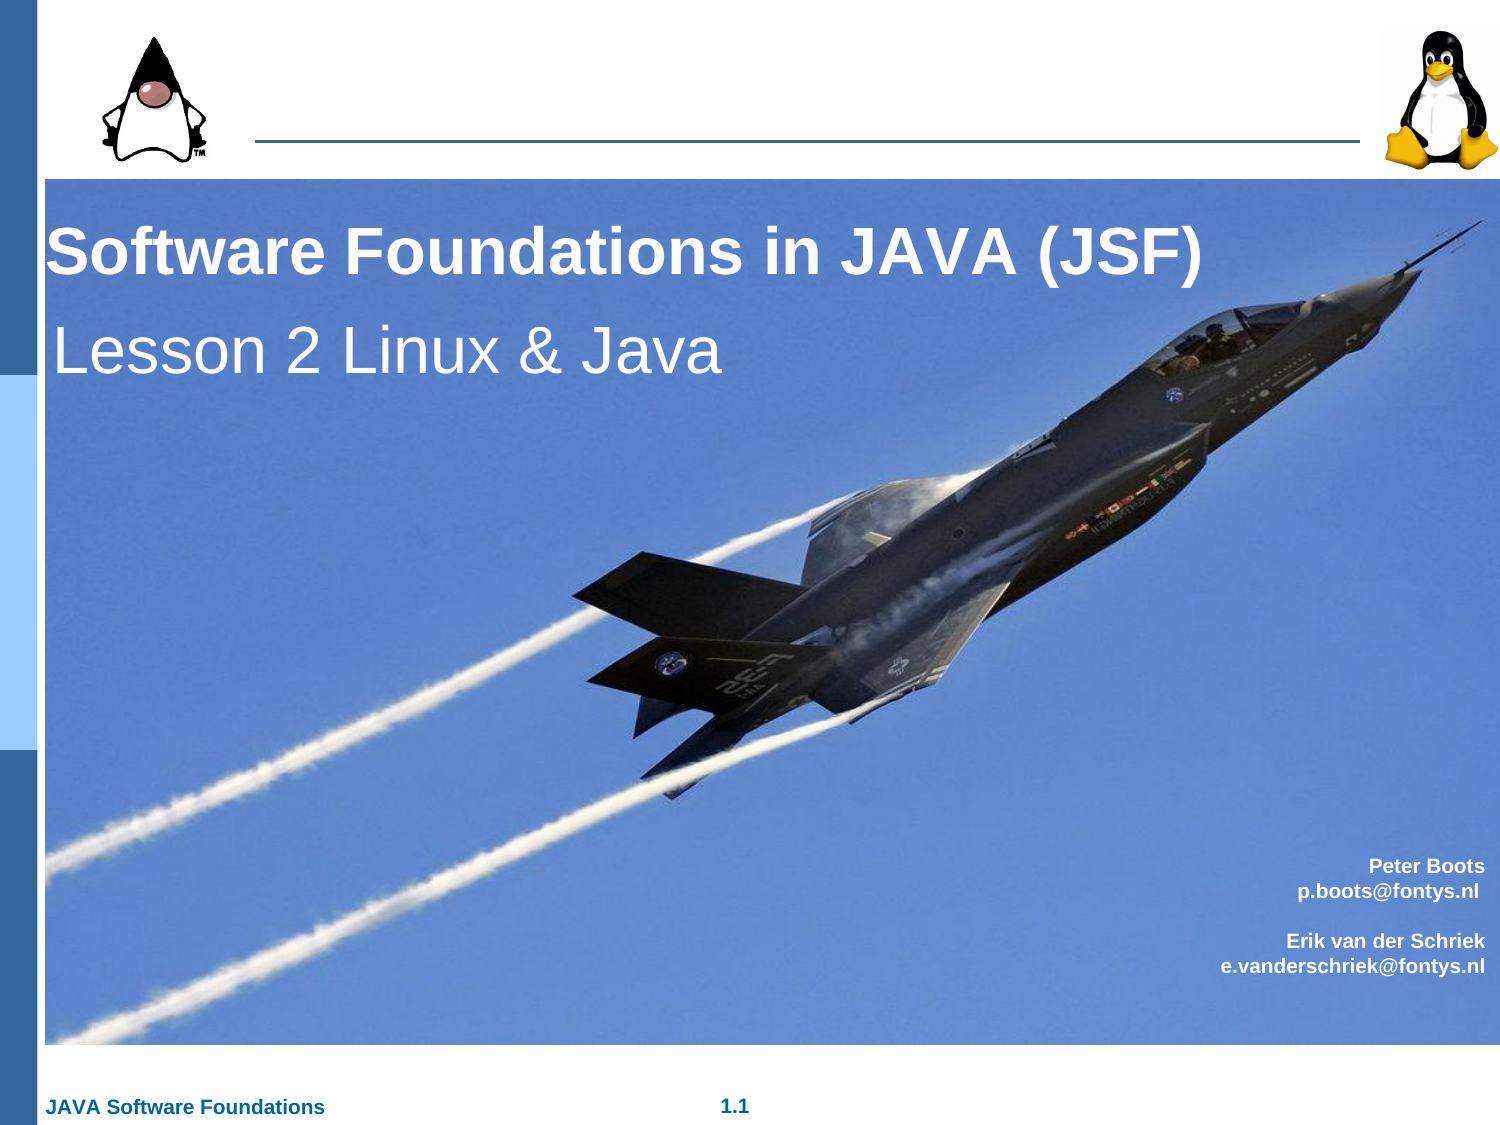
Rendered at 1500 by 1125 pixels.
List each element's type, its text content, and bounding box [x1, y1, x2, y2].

text_box Peter Boots p.boots@fontys.nl Erik van der Schriek e.vanderschriek@fontys.nl [1201, 871, 1500, 1035]
picture [45, 0, 1500, 1045]
subtitle Lesson 2 Linux & Java [38, 299, 1089, 395]
title Software Foundations in JAVA (JSF) [29, 199, 1221, 296]
picture [1383, 28, 1500, 173]
